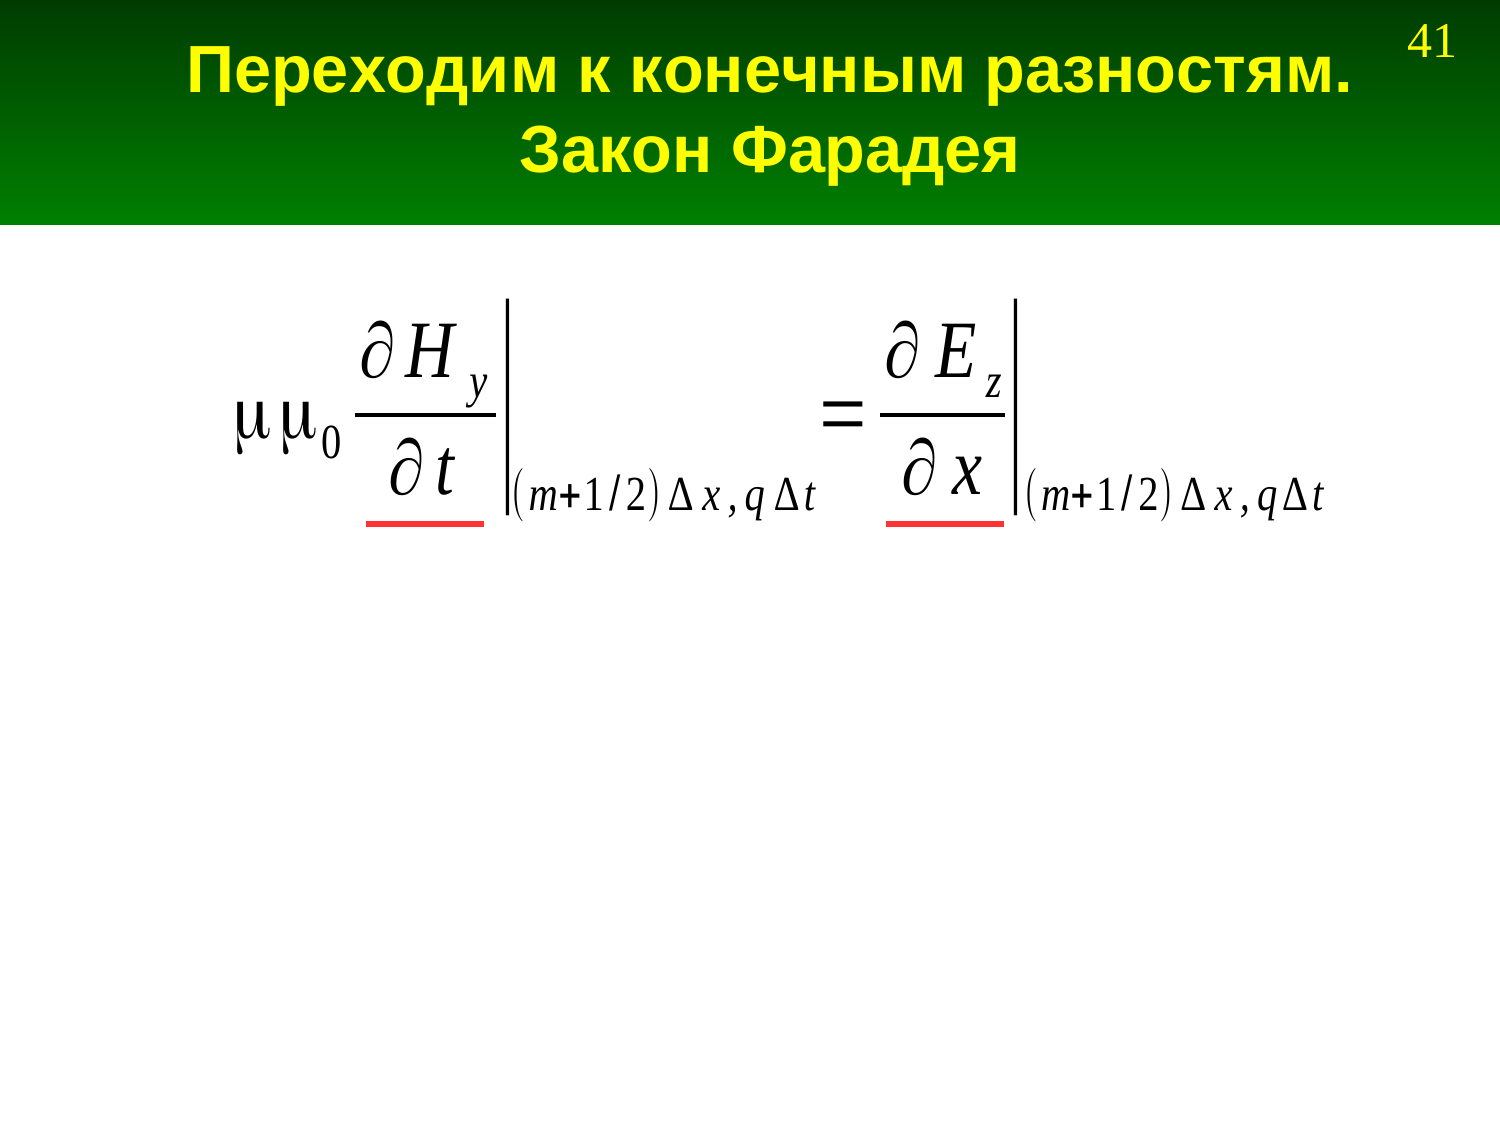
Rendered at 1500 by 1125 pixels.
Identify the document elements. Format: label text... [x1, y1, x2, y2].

title Переходим к конечным разностям. Закон Фарадея [100, 0, 1441, 249]
chart [215, 295, 1345, 524]
